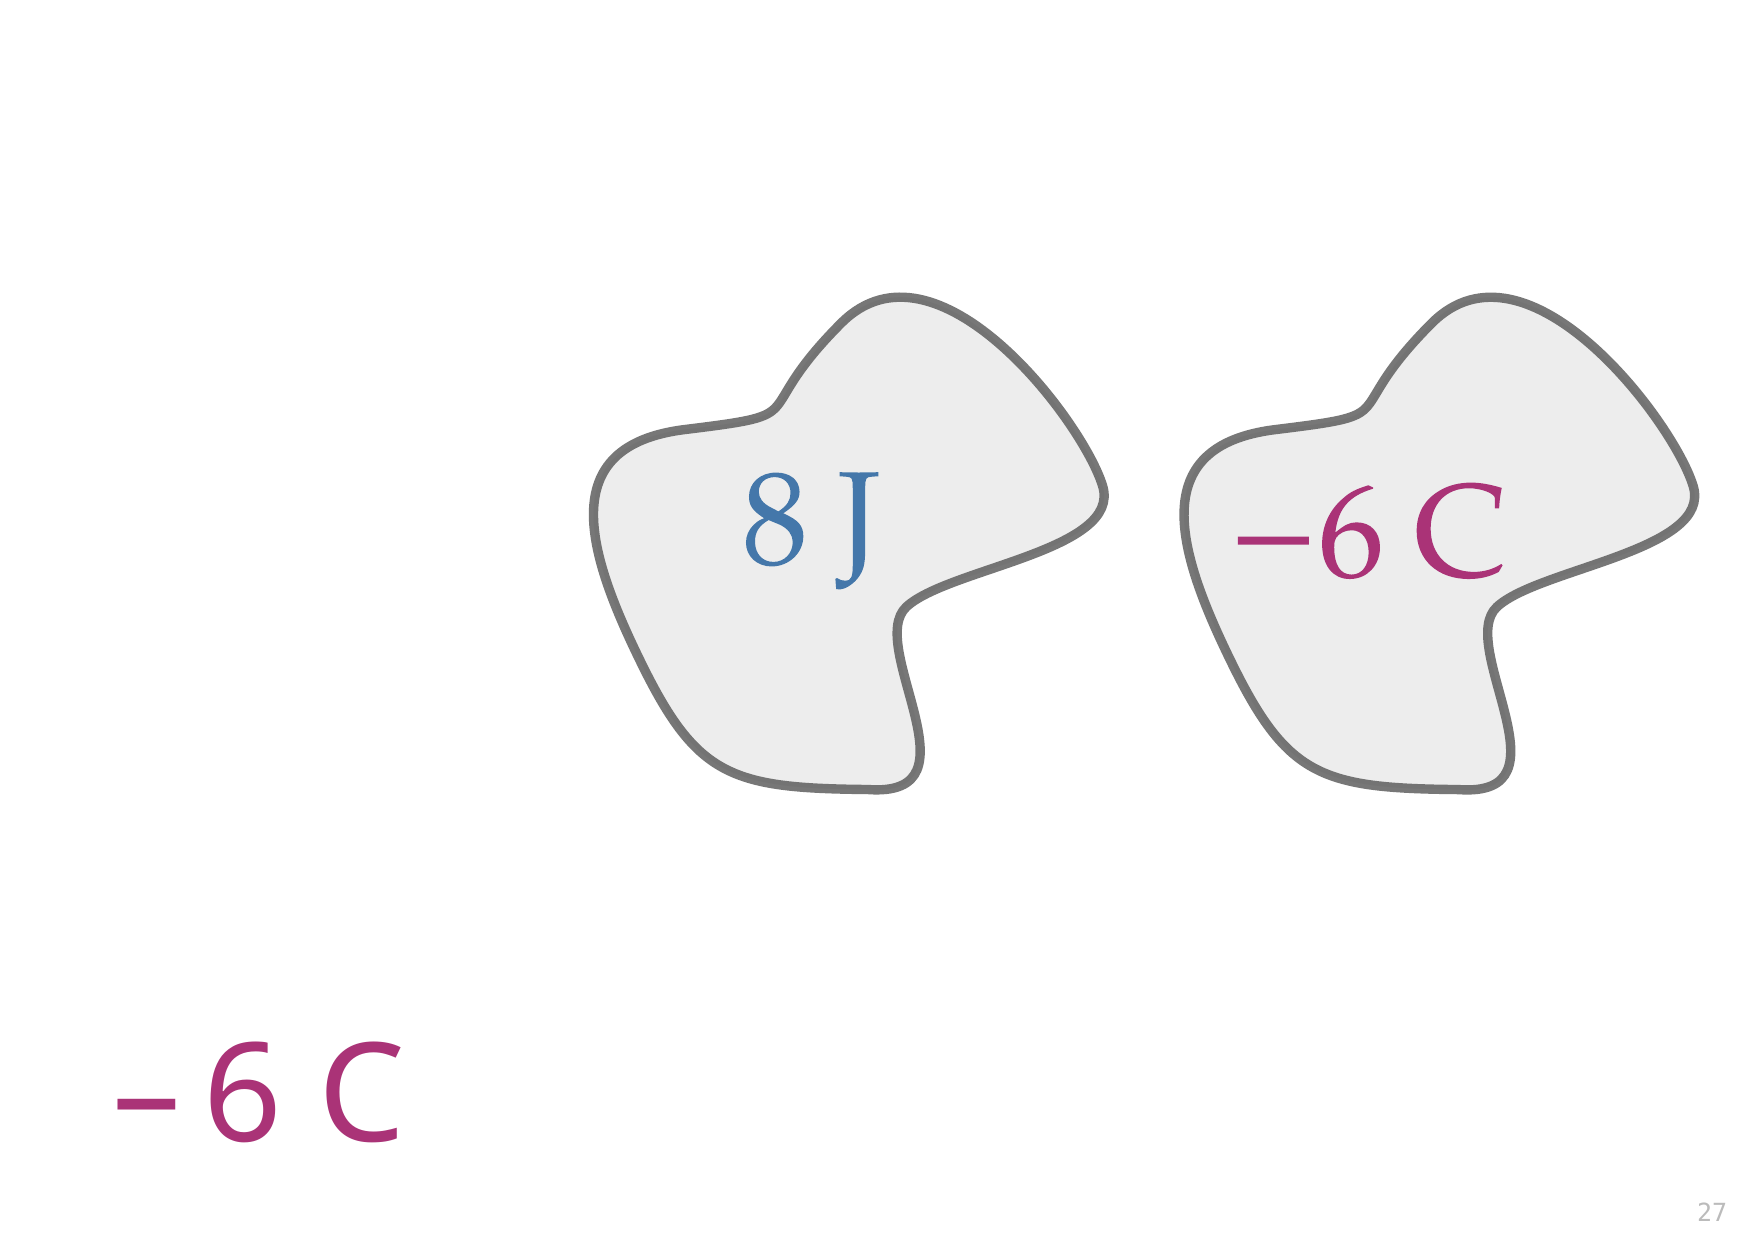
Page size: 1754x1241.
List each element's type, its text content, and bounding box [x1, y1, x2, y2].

text_box [593, 297, 1105, 790]
text_box – 6 C [97, 986, 414, 1139]
text_box [1184, 297, 1695, 790]
